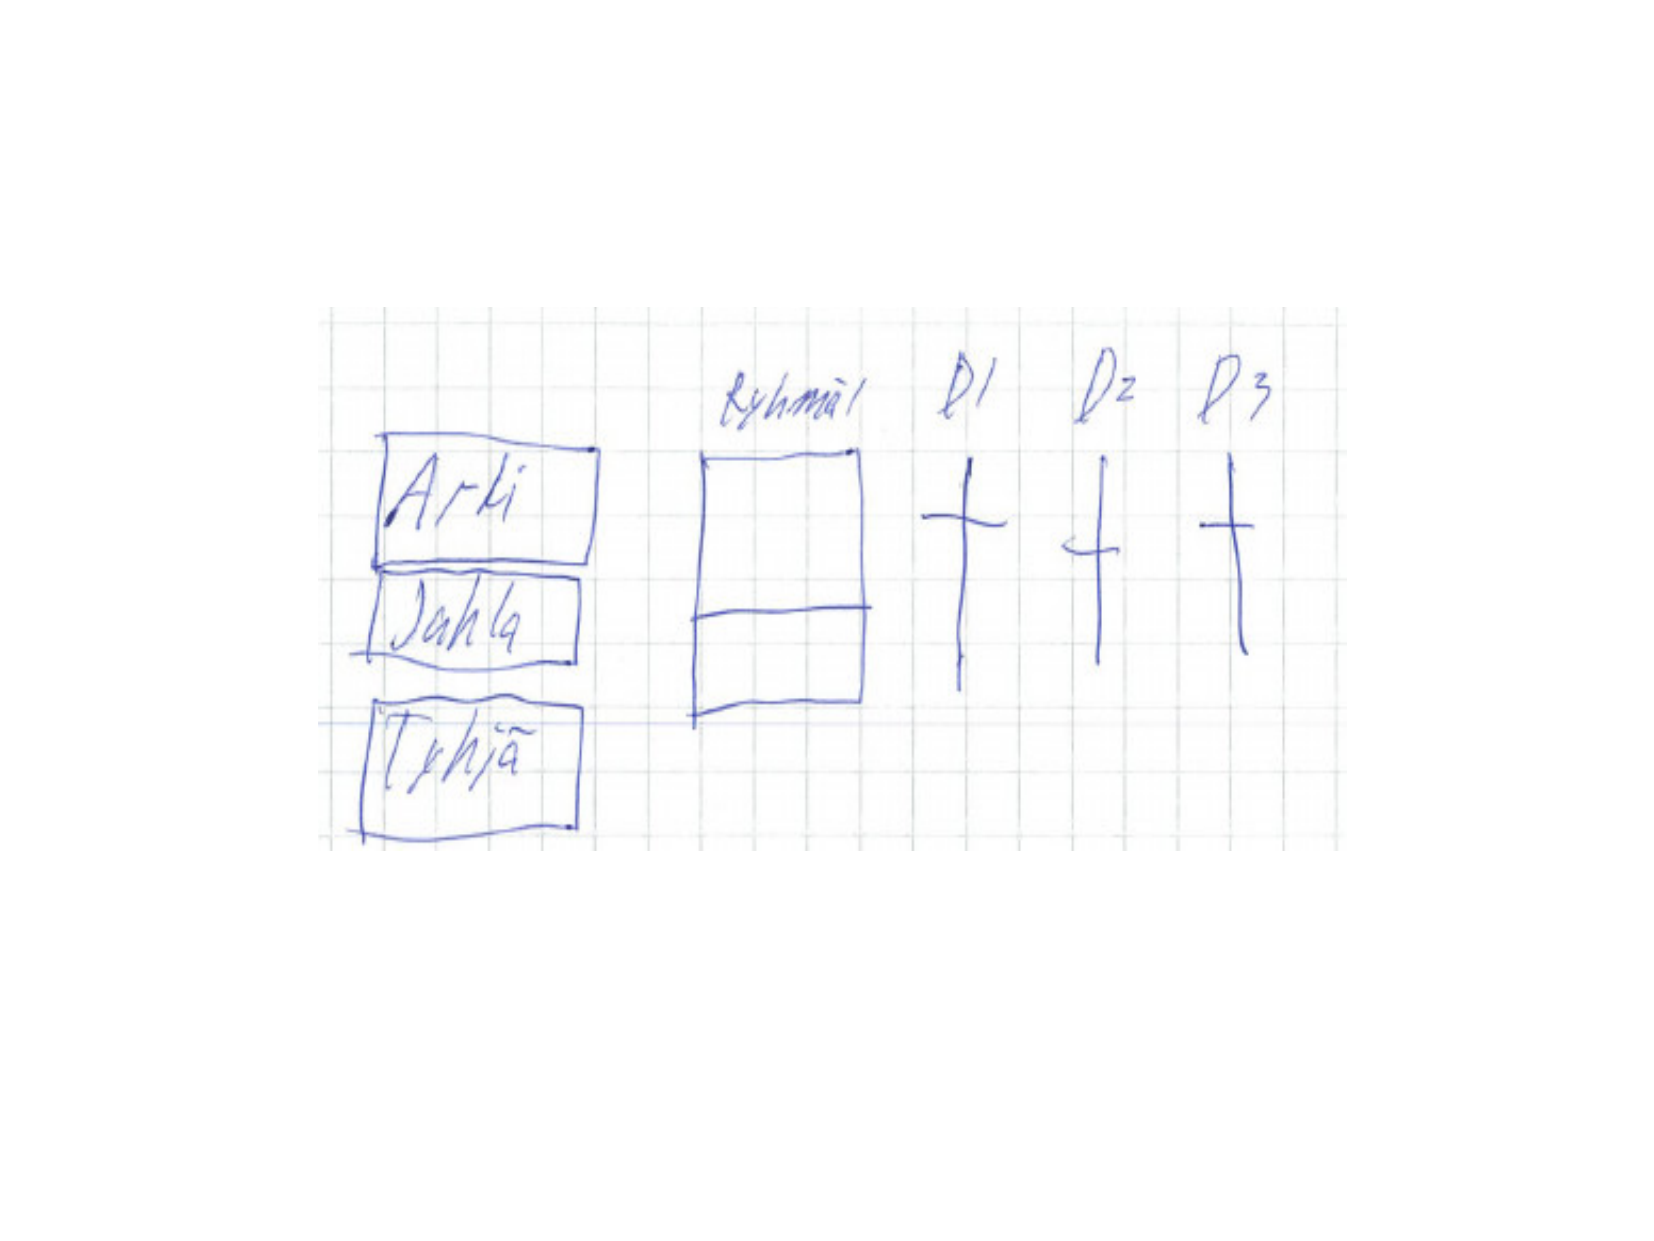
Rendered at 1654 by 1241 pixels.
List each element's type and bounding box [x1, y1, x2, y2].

picture [318, 307, 1347, 851]
